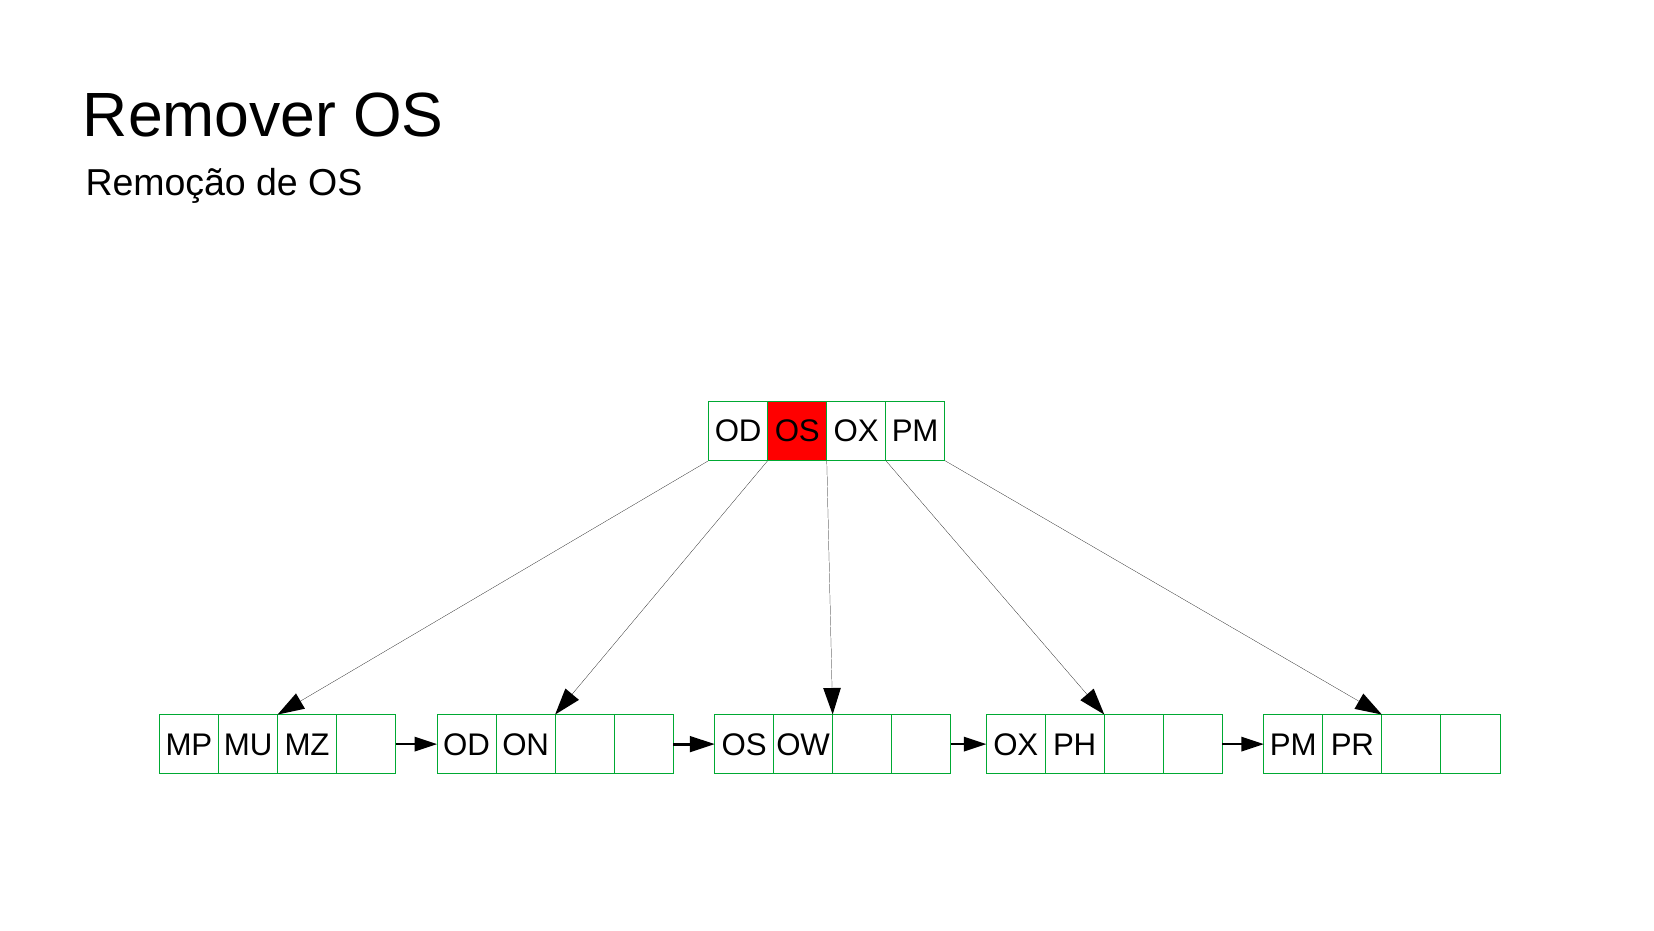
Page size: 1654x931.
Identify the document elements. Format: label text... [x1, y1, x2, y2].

text_box PM [885, 401, 945, 461]
text_box MZ [277, 714, 336, 774]
text_box OS [714, 714, 773, 774]
text_box Remoção de OS [70, 153, 1595, 337]
text_box OW [773, 714, 832, 774]
text_box OX [826, 401, 885, 461]
text_box [1381, 714, 1501, 774]
text_box [832, 714, 951, 774]
text_box ON [496, 714, 555, 774]
text_box [555, 714, 674, 774]
text_box OD [708, 401, 767, 461]
title Remover OS [82, 37, 1571, 153]
text_box OD [437, 714, 496, 774]
text_box PM [1263, 714, 1322, 774]
text_box MP [159, 714, 218, 774]
text_box PH [1045, 714, 1104, 774]
text_box OX [986, 714, 1045, 774]
text_box [1104, 714, 1223, 774]
text_box [336, 714, 396, 774]
text_box PR [1322, 714, 1381, 774]
text_box OS [767, 401, 826, 461]
text_box MU [218, 714, 277, 774]
